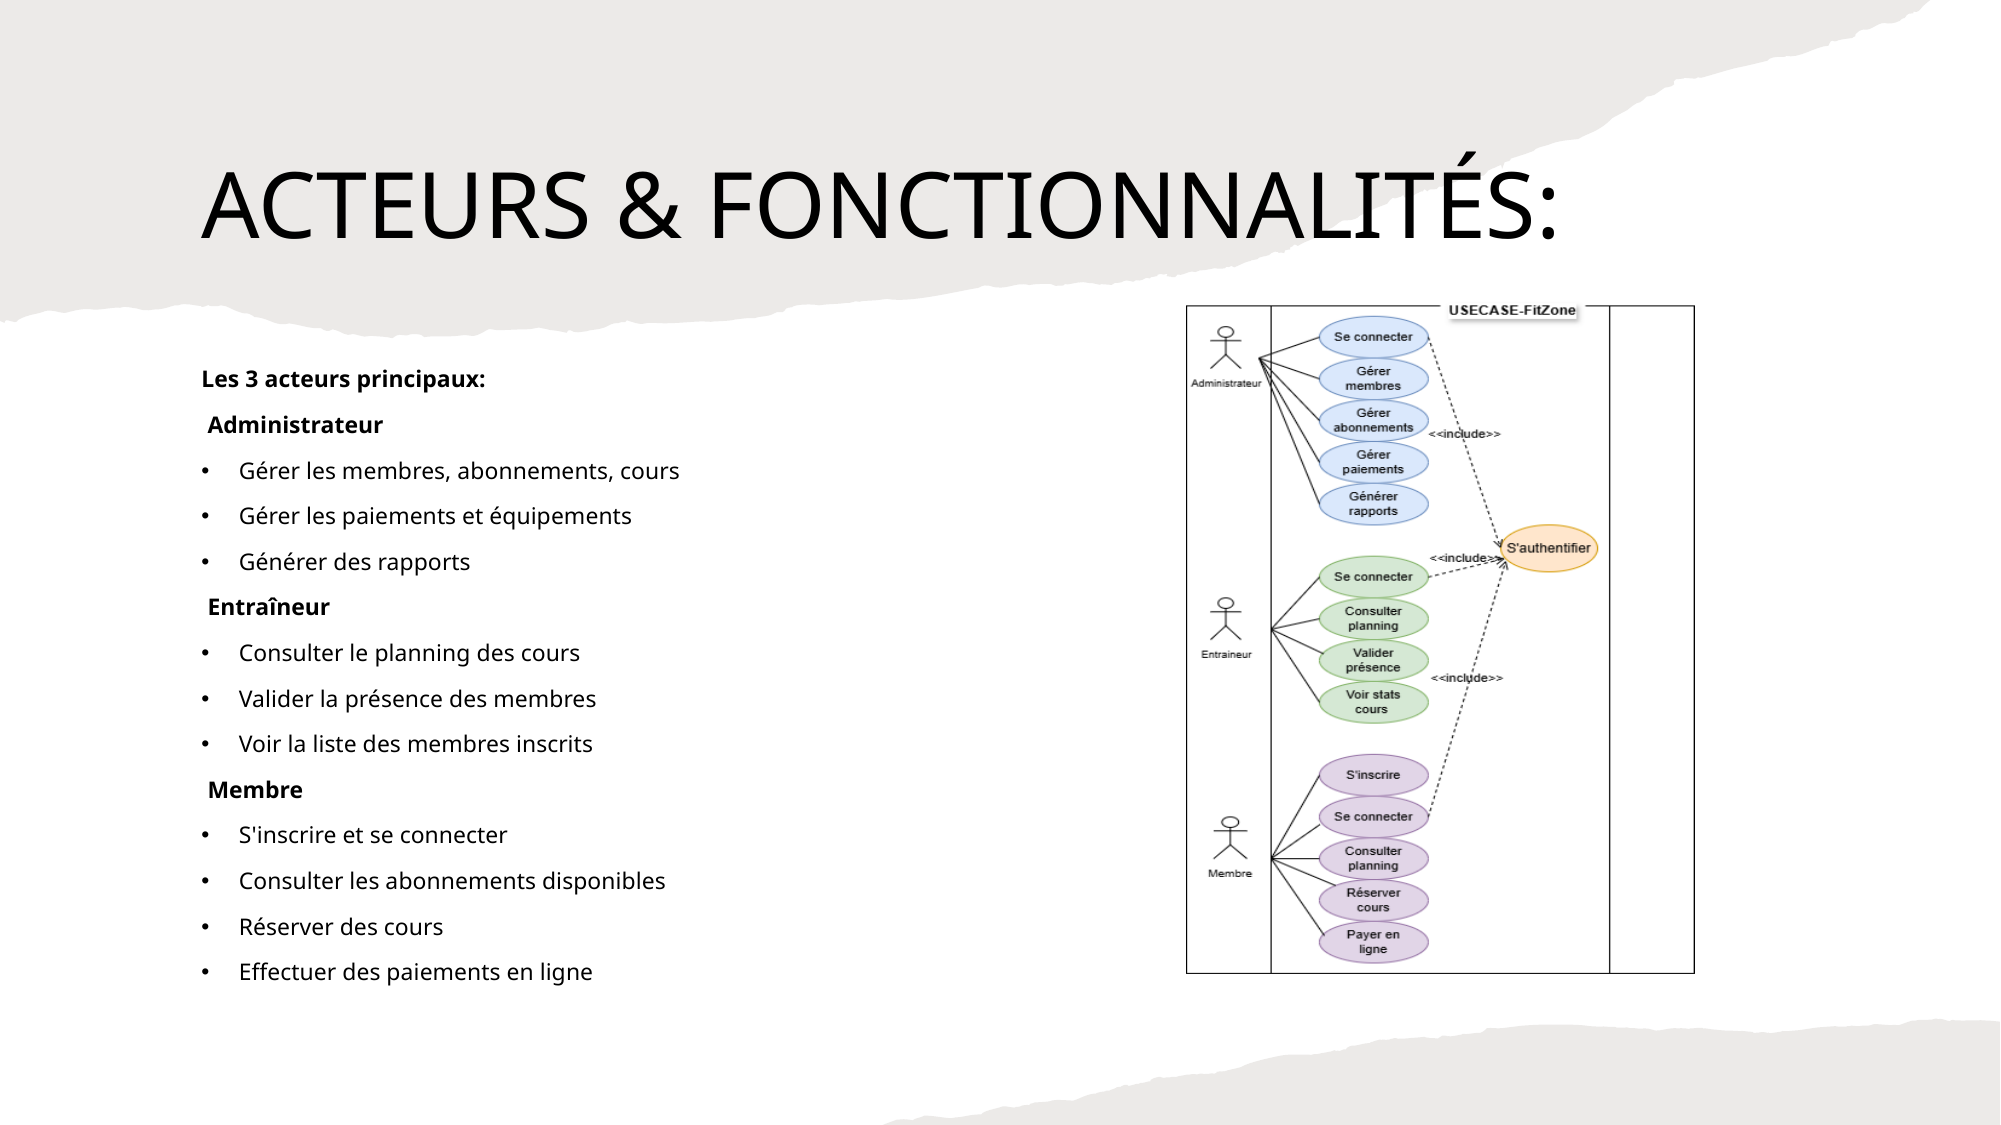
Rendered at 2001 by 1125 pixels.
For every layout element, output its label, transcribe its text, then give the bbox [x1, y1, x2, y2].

picture [1186, 296, 1695, 975]
text_box [0, 0, 2000, 1125]
title ACTEURS & FONCTIONNALITÉS: [186, 99, 1728, 319]
list Les 3 acteurs principaux: Administrateur Gérer les membres, abonnements, cours Gérer les paiements et équipements Générer des rapports Entraîneur Consulter le planning des cours Valider la présence des membres Voir la liste des membres inscrits Membre S'inscrire et se connecter Consulter les abonnements disponibles Réserver des cours Effectuer des paiements en ligne [186, 360, 1000, 1004]
